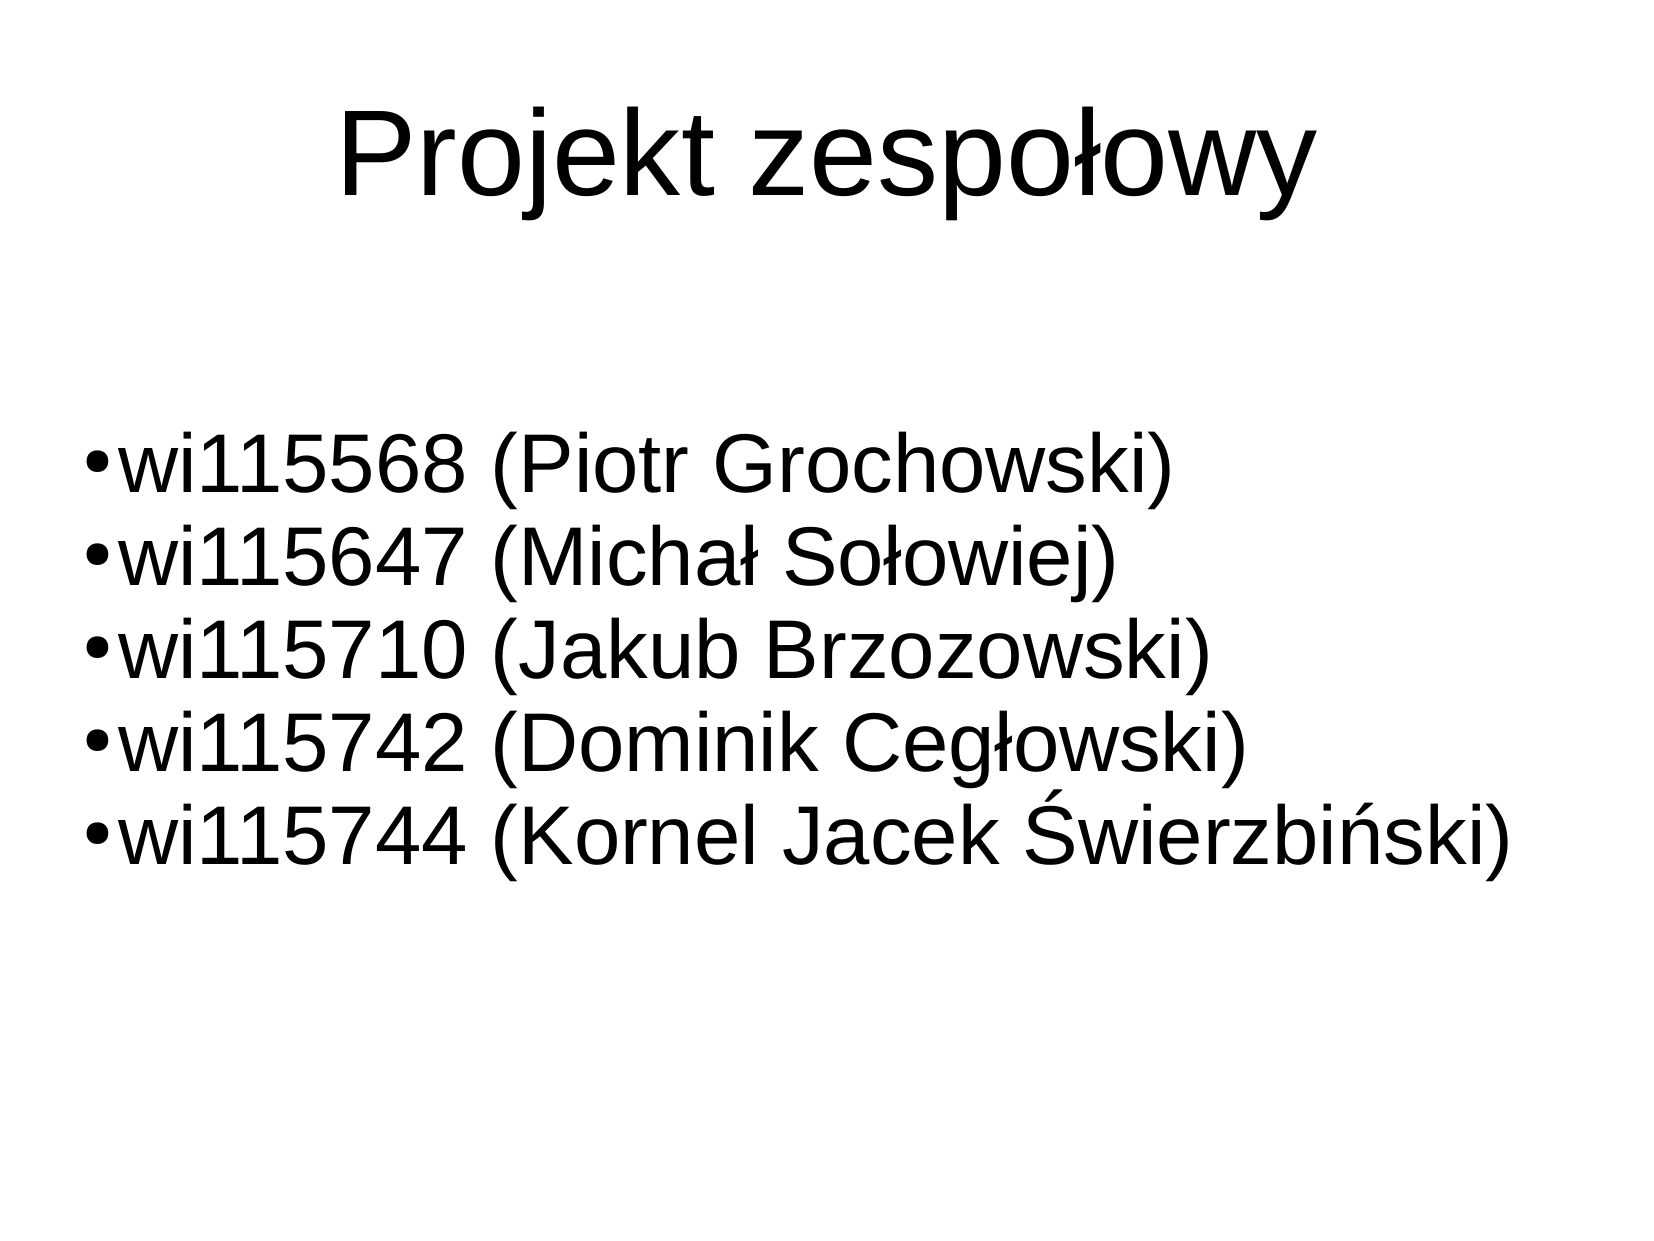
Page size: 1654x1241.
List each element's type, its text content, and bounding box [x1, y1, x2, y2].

title Projekt zespołowy [82, 49, 1571, 257]
subtitle wi115568 (Piotr Grochowski) wi115647 (Michał Sołowiej) wi115710 (Jakub Brzozowski) wi115742 (Dominik Cegłowski) wi115744 (Kornel Jacek Świerzbiński) [82, 290, 1571, 1010]
